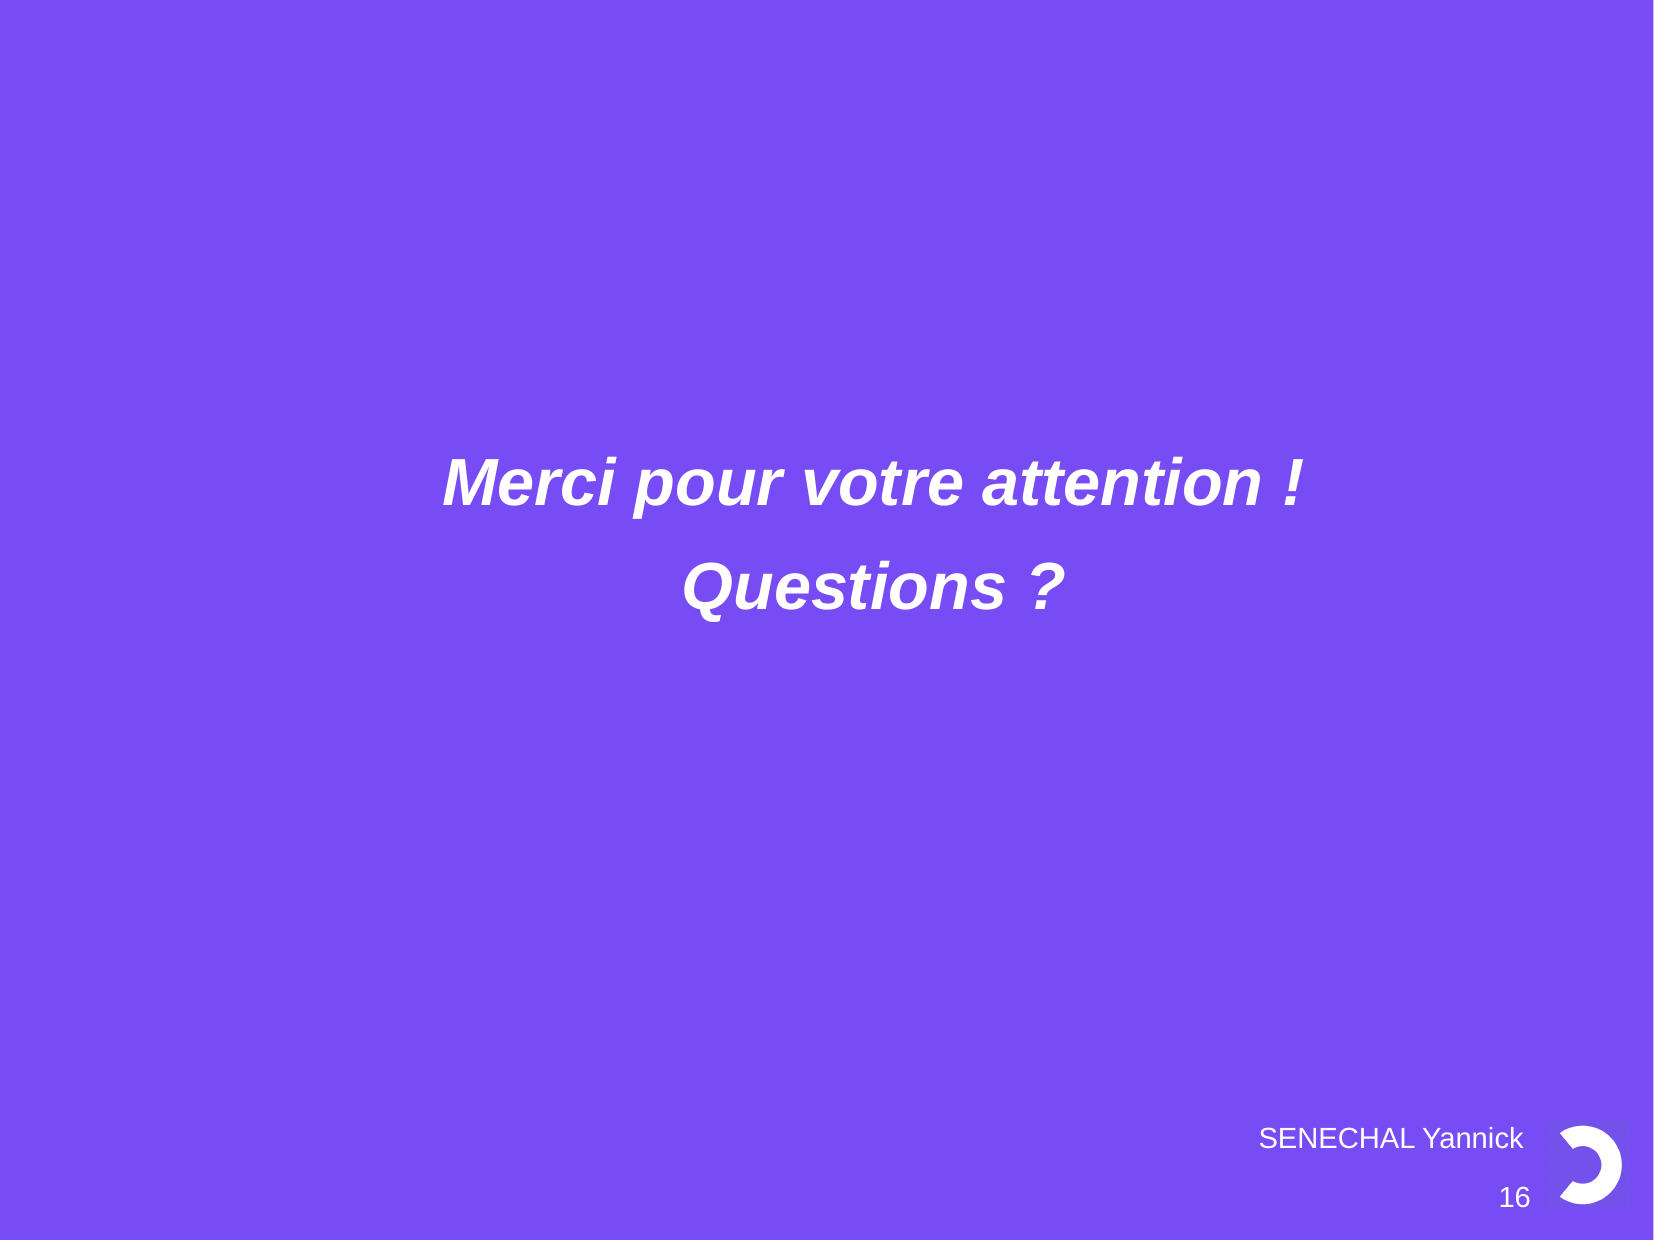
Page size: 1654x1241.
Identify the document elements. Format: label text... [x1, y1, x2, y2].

list Merci pour votre attention ! Questions ? [94, 236, 1583, 1055]
picture [1546, 1120, 1630, 1208]
